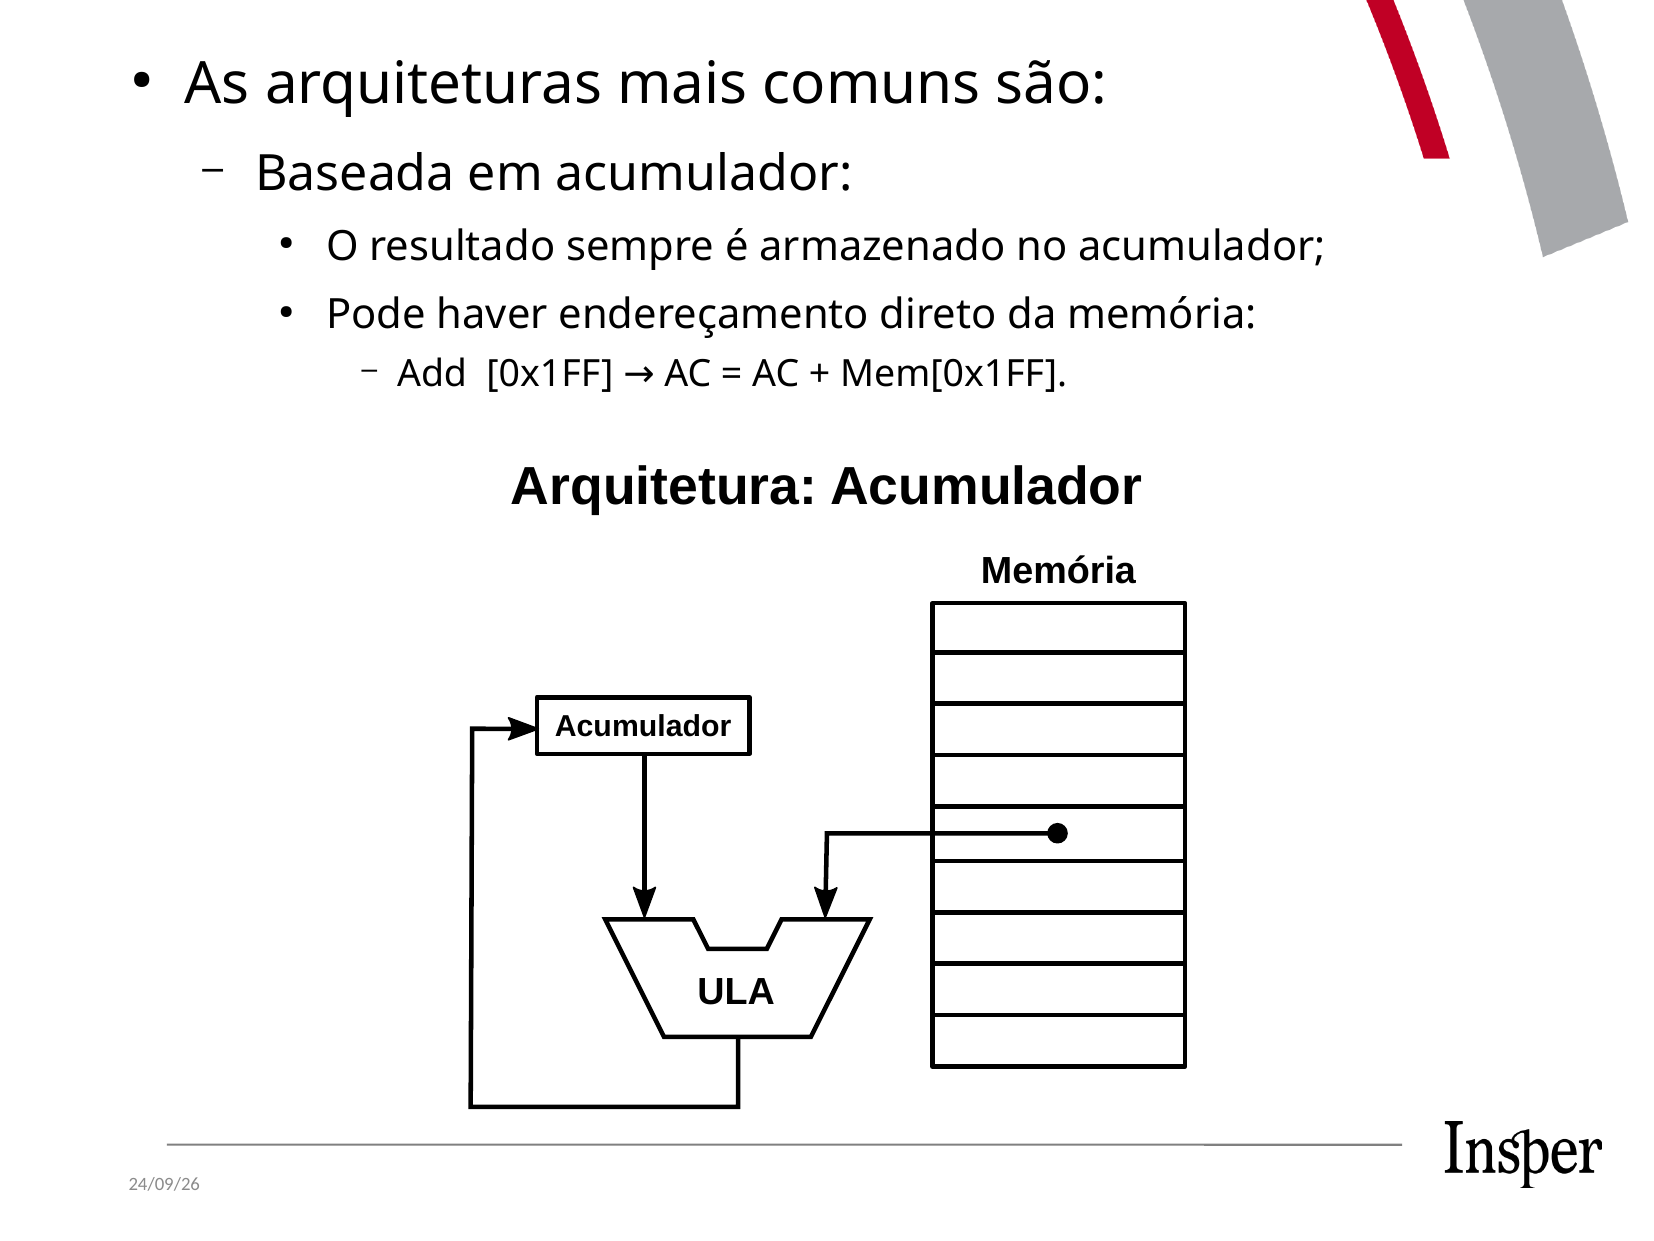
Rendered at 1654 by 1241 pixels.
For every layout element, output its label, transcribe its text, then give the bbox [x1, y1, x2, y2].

list As arquiteturas mais comuns são: Baseada em acumulador: O resultado sempre é armazenado no acumulador; Pode haver endereçamento direto da memória: Add [0x1FF] → AC = AC + Mem[0x1FF]. [113, 53, 1540, 1134]
picture [451, 450, 1202, 1127]
